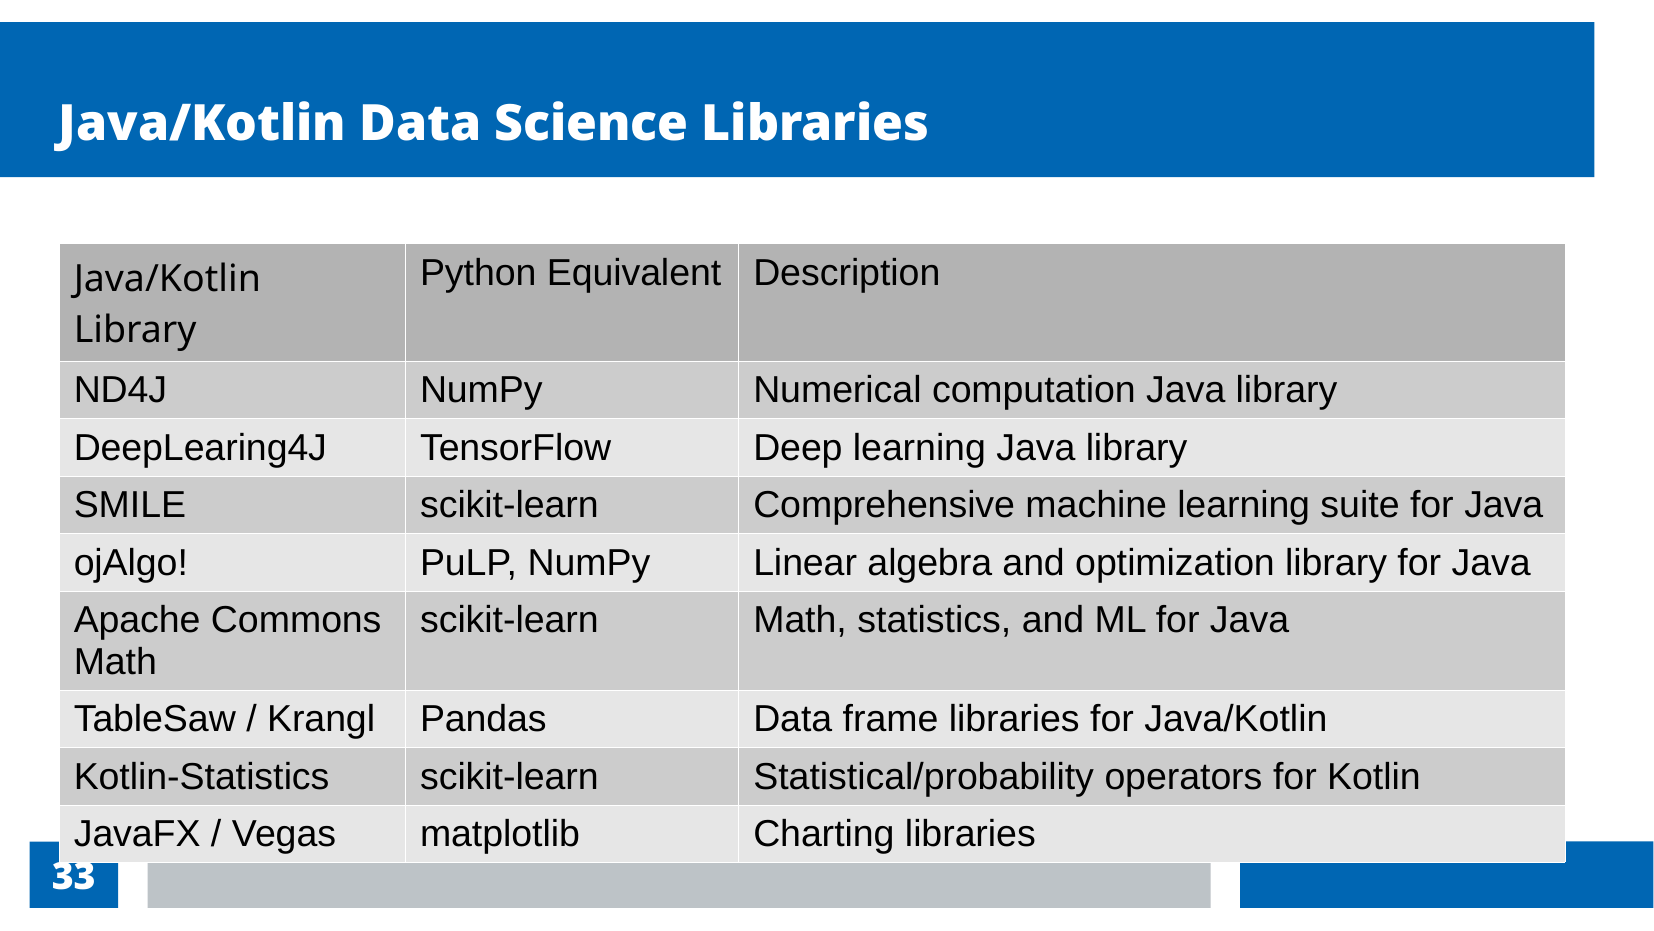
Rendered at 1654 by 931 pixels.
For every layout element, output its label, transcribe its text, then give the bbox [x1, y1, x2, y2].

table_header Description [739, 244, 1565, 361]
table_cell Statistical/probability operators for Kotlin [739, 748, 1565, 805]
table_cell ND4J [60, 362, 405, 418]
table_cell TensorFlow [406, 419, 738, 476]
table_cell scikit-learn [406, 592, 738, 690]
table_cell JavaFX / Vegas [60, 806, 405, 862]
table_cell Comprehensive machine learning suite for Java [739, 477, 1565, 533]
title Java/Kotlin Data Science Libraries [59, 44, 1595, 156]
table_cell SMILE [60, 477, 405, 533]
table_cell scikit-learn [406, 477, 738, 533]
table_cell Pandas [406, 691, 738, 747]
table_cell Apache Commons Math [60, 592, 405, 690]
table_cell DeepLearing4J [60, 419, 405, 476]
table_cell matplotlib [406, 806, 738, 862]
table_cell Kotlin-Statistics [60, 748, 405, 805]
table_cell Numerical computation Java library [739, 362, 1565, 418]
table_cell PuLP, NumPy [406, 534, 738, 591]
table_cell Data frame libraries for Java/Kotlin [739, 691, 1565, 747]
table_cell Math, statistics, and ML for Java [739, 592, 1565, 690]
table_cell Charting libraries [739, 806, 1565, 862]
table_cell ojAlgo! [60, 534, 405, 591]
table_cell Deep learning Java library [739, 419, 1565, 476]
table_cell NumPy [406, 362, 738, 418]
table_header Java/Kotlin Library [60, 244, 405, 361]
table_cell Linear algebra and optimization library for Java [739, 534, 1565, 591]
table_cell TableSaw / Krangl [60, 691, 405, 747]
table_header Python Equivalent [406, 244, 738, 361]
table_cell scikit-learn [406, 748, 738, 805]
